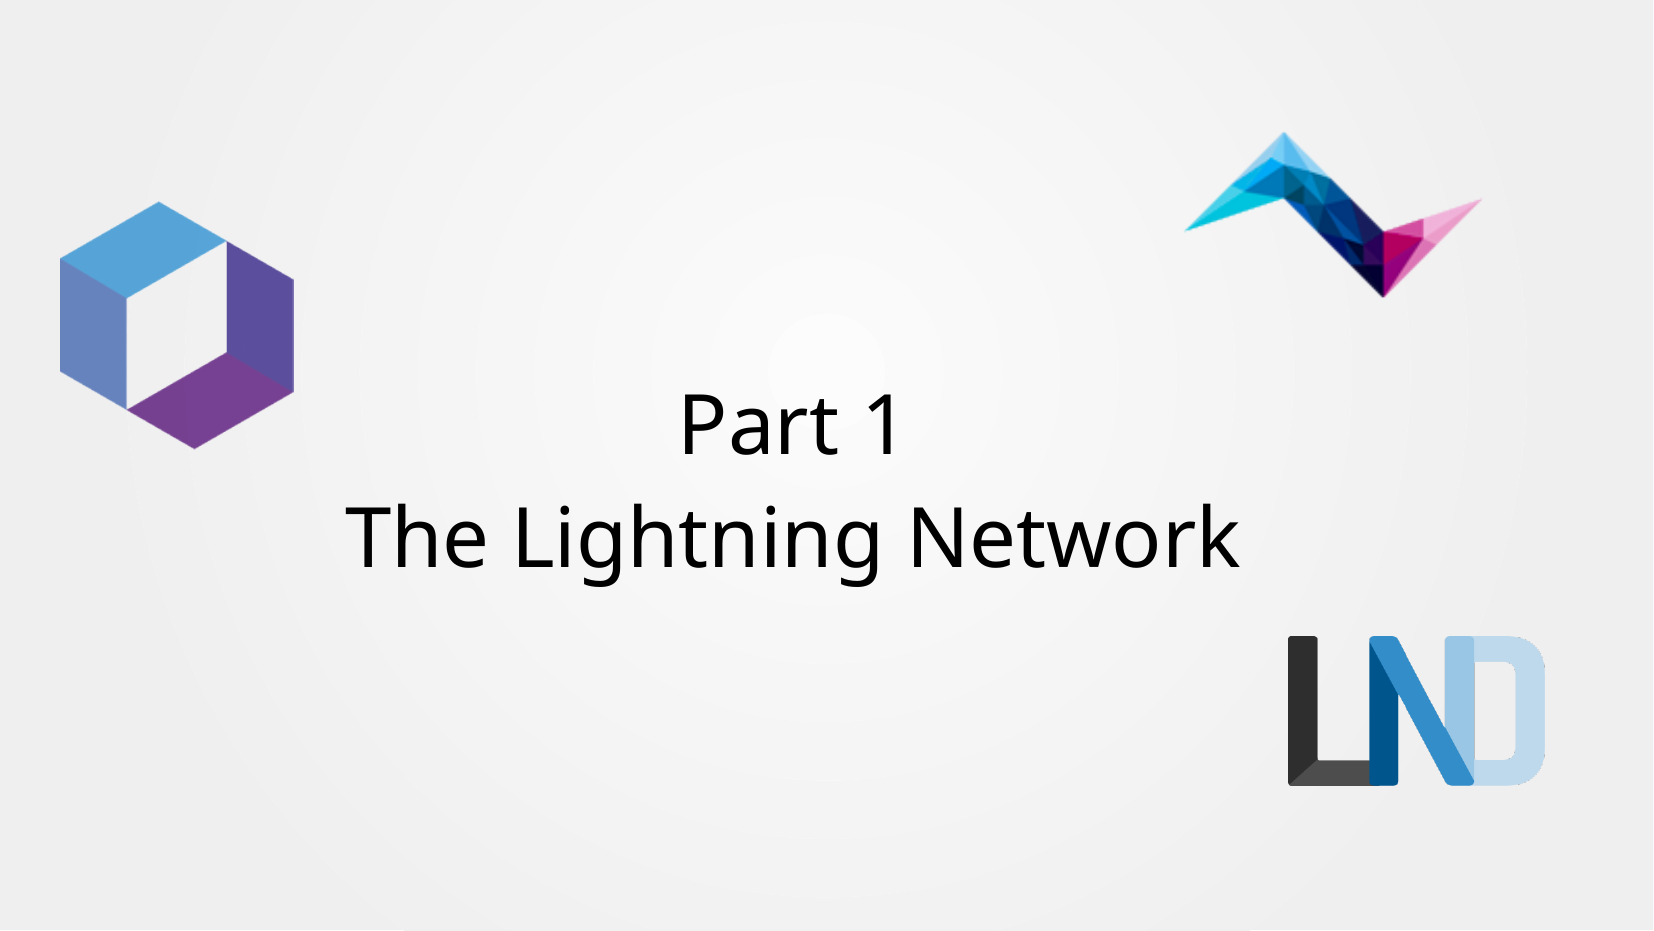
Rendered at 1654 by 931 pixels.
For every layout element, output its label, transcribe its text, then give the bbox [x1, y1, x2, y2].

subtitle Part 1 The Lightning Network [344, 365, 1309, 565]
picture [60, 201, 294, 451]
picture [1208, 554, 1606, 856]
picture [1170, 106, 1501, 316]
